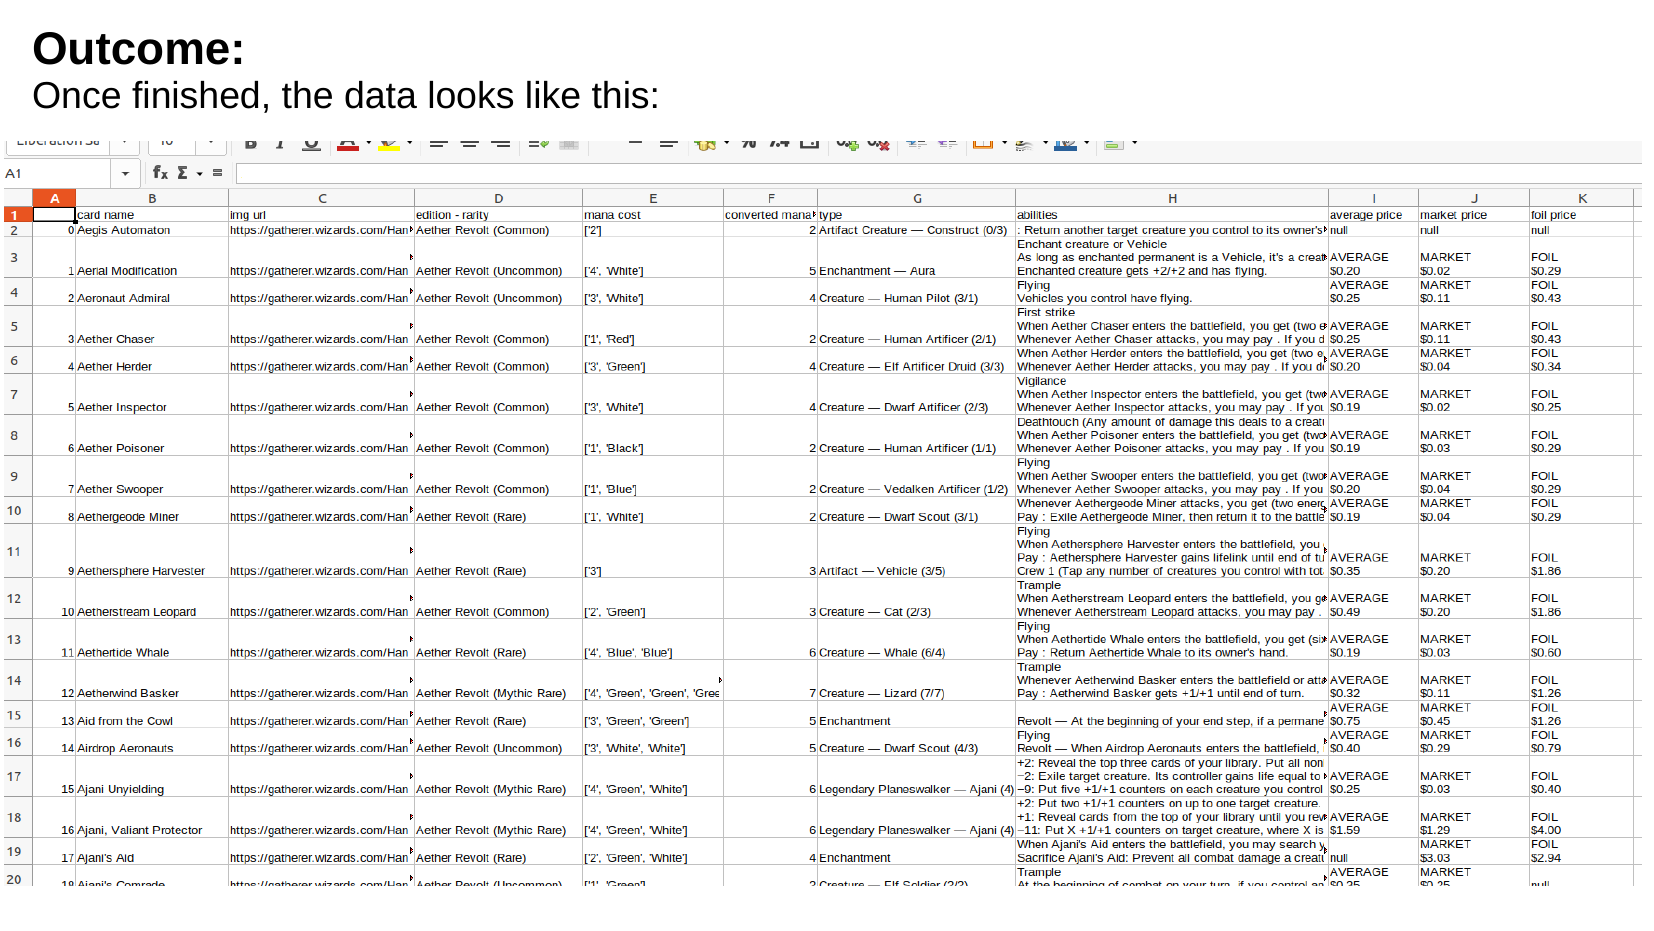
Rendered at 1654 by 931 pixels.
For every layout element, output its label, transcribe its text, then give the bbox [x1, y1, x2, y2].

picture [4, 141, 1642, 886]
text_box Outcome: Once finished, the data looks like this: [17, 15, 676, 141]
